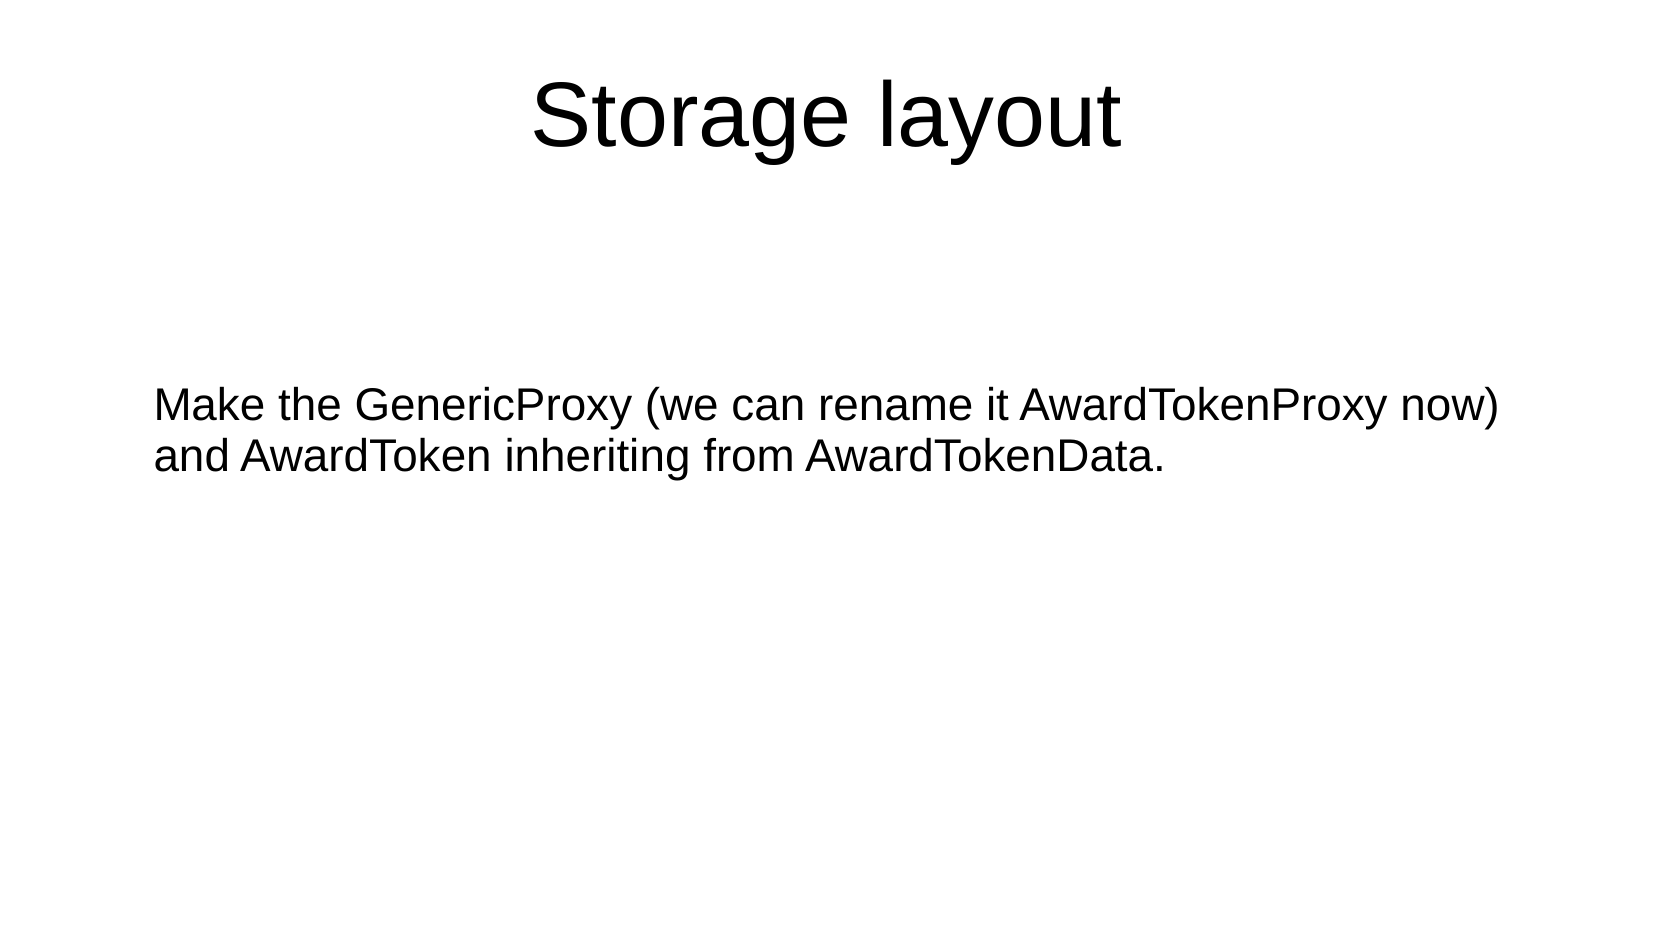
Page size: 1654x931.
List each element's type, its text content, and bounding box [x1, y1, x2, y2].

list Make the GenericProxy (we can rename it AwardTokenProxy now) and AwardToken inheriting from AwardTokenData. [82, 217, 1571, 758]
title Storage layout [82, 37, 1571, 193]
